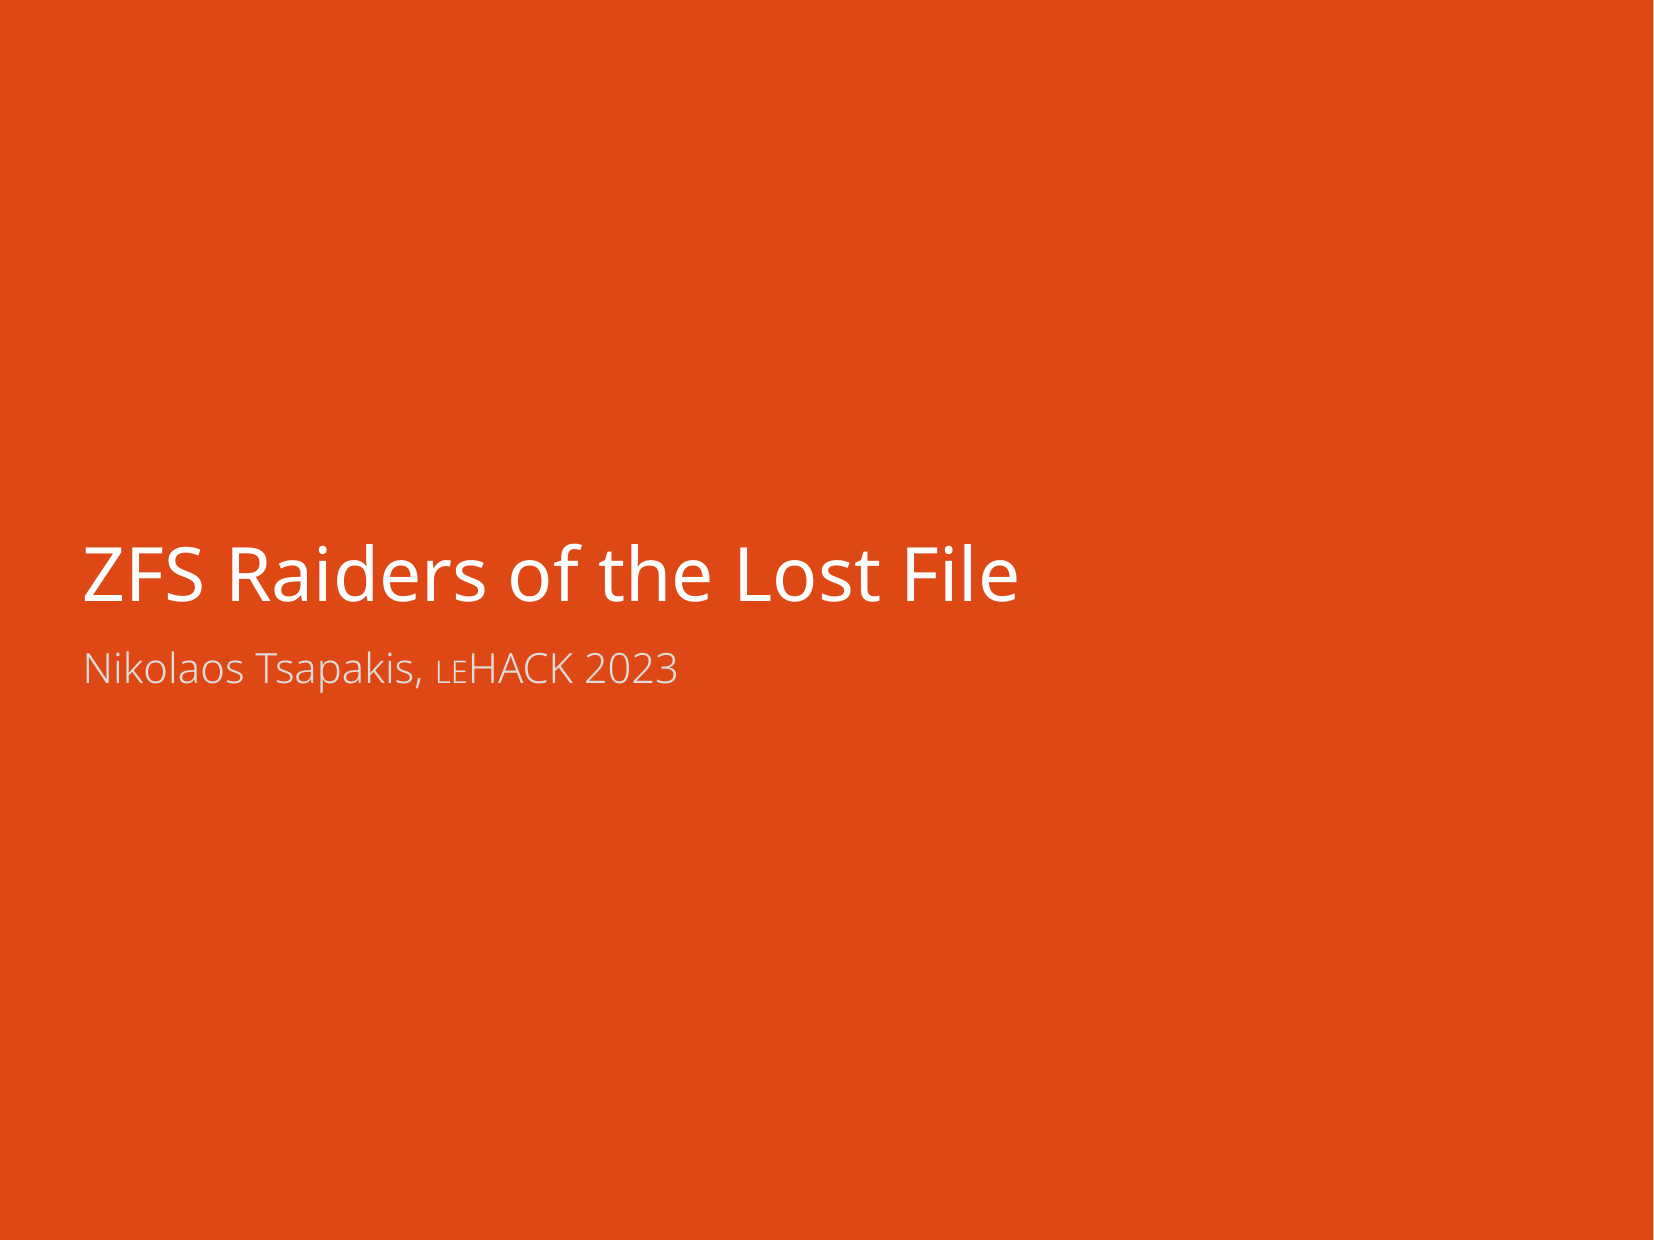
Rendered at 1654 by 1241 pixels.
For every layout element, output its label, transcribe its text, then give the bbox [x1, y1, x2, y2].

subtitle Nikolaos Tsapakis, LEHACK 2023 [82, 625, 1571, 709]
title ZFS Raiders of the Lost File [82, 519, 1571, 625]
